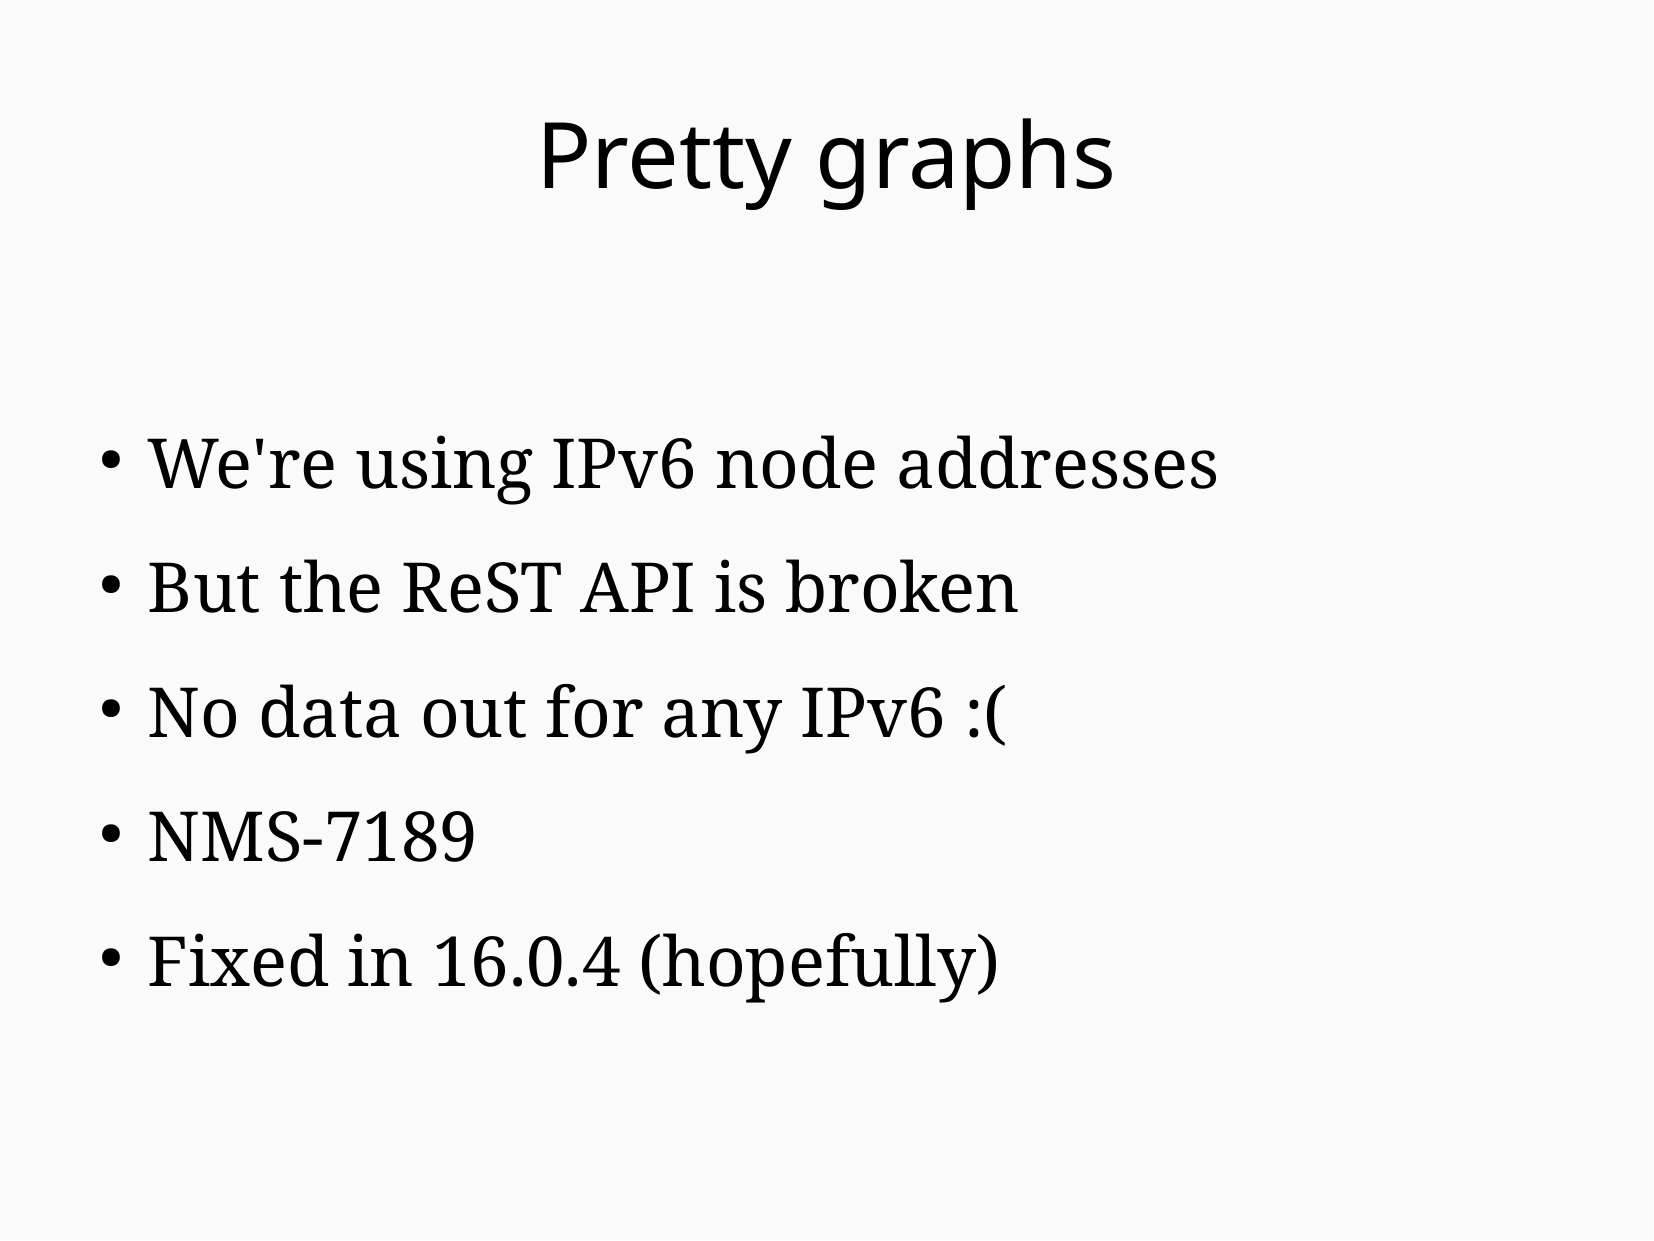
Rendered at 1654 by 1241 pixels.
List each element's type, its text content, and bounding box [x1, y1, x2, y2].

title Pretty graphs [82, 49, 1571, 257]
list We're using IPv6 node addresses But the ReST API is broken No data out for any IPv6 :( NMS-7189 Fixed in 16.0.4 (hopefully) [82, 290, 1571, 1010]
